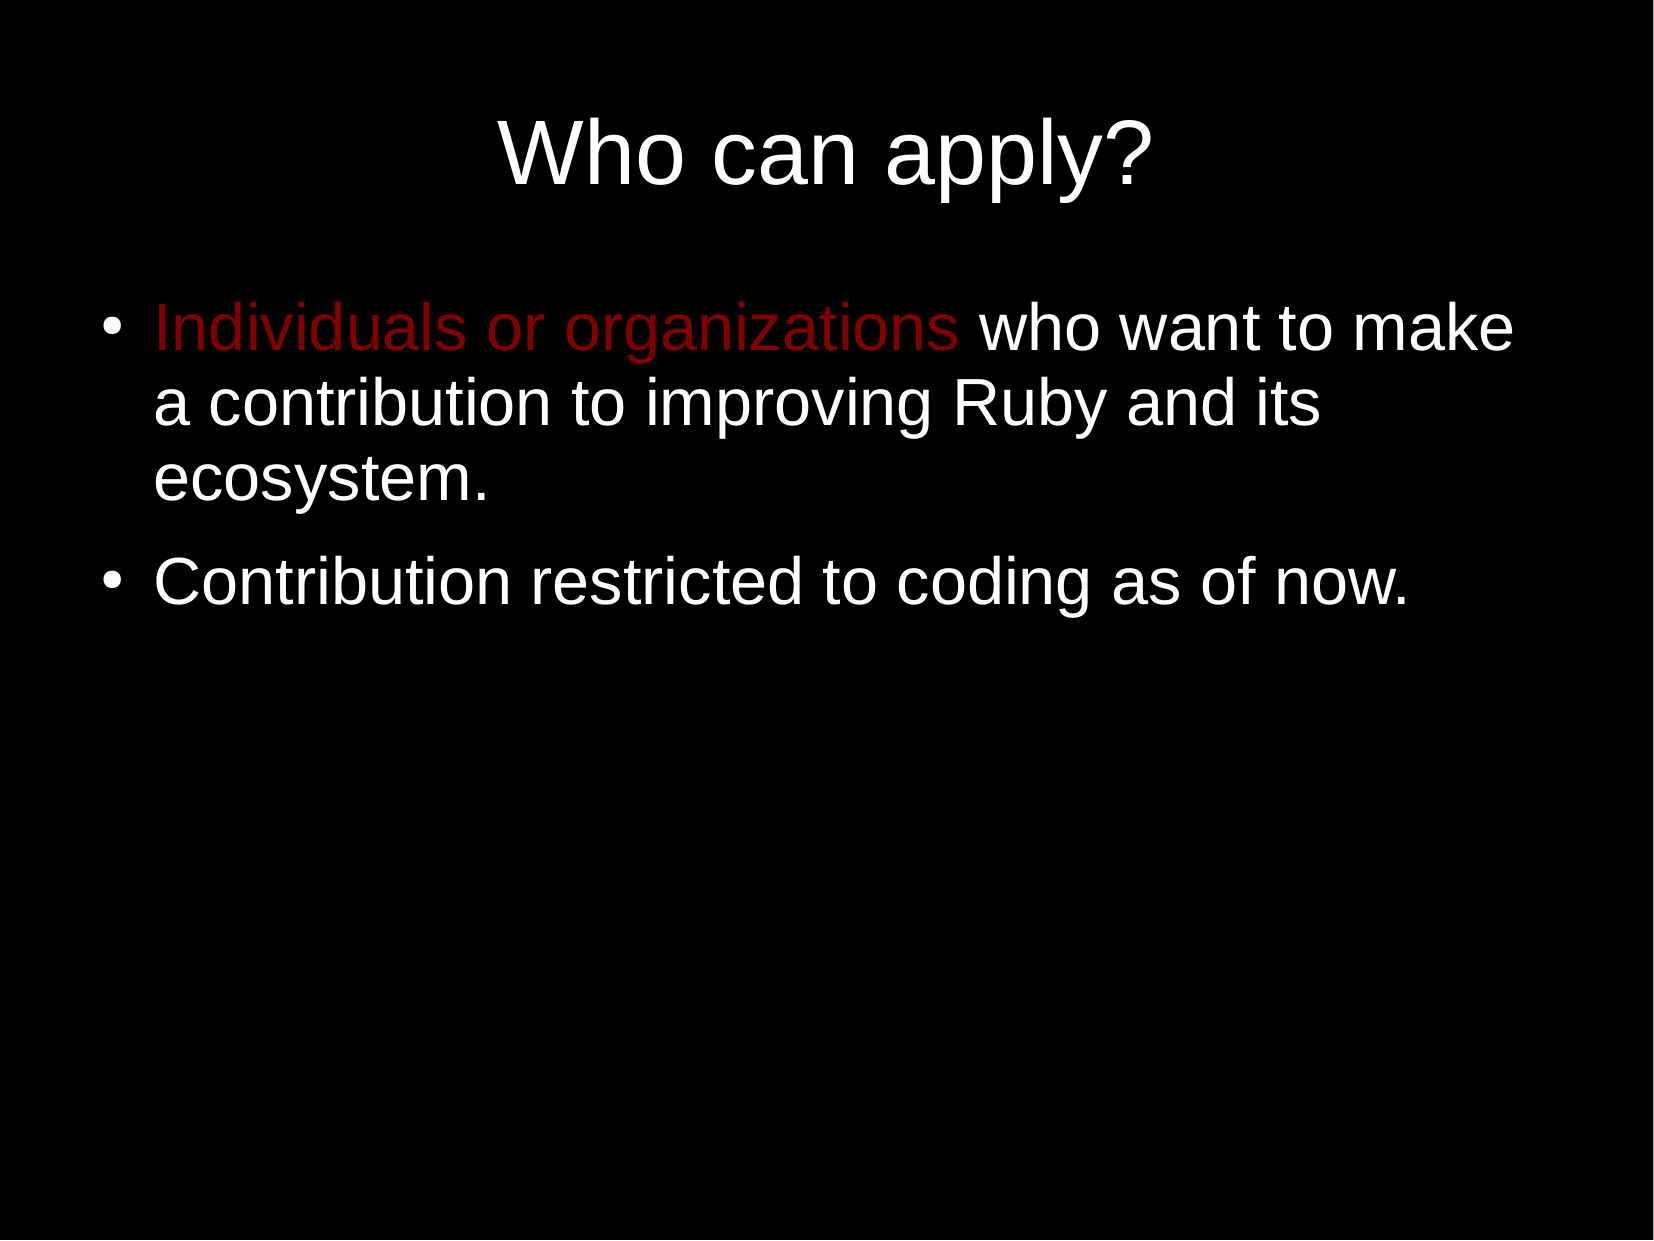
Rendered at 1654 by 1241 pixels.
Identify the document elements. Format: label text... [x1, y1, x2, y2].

list Individuals or organizations who want to make a contribution to improving Ruby and its ecosystem. Contribution restricted to coding as of now. [82, 290, 1571, 1010]
title Who can apply? [82, 49, 1571, 257]
